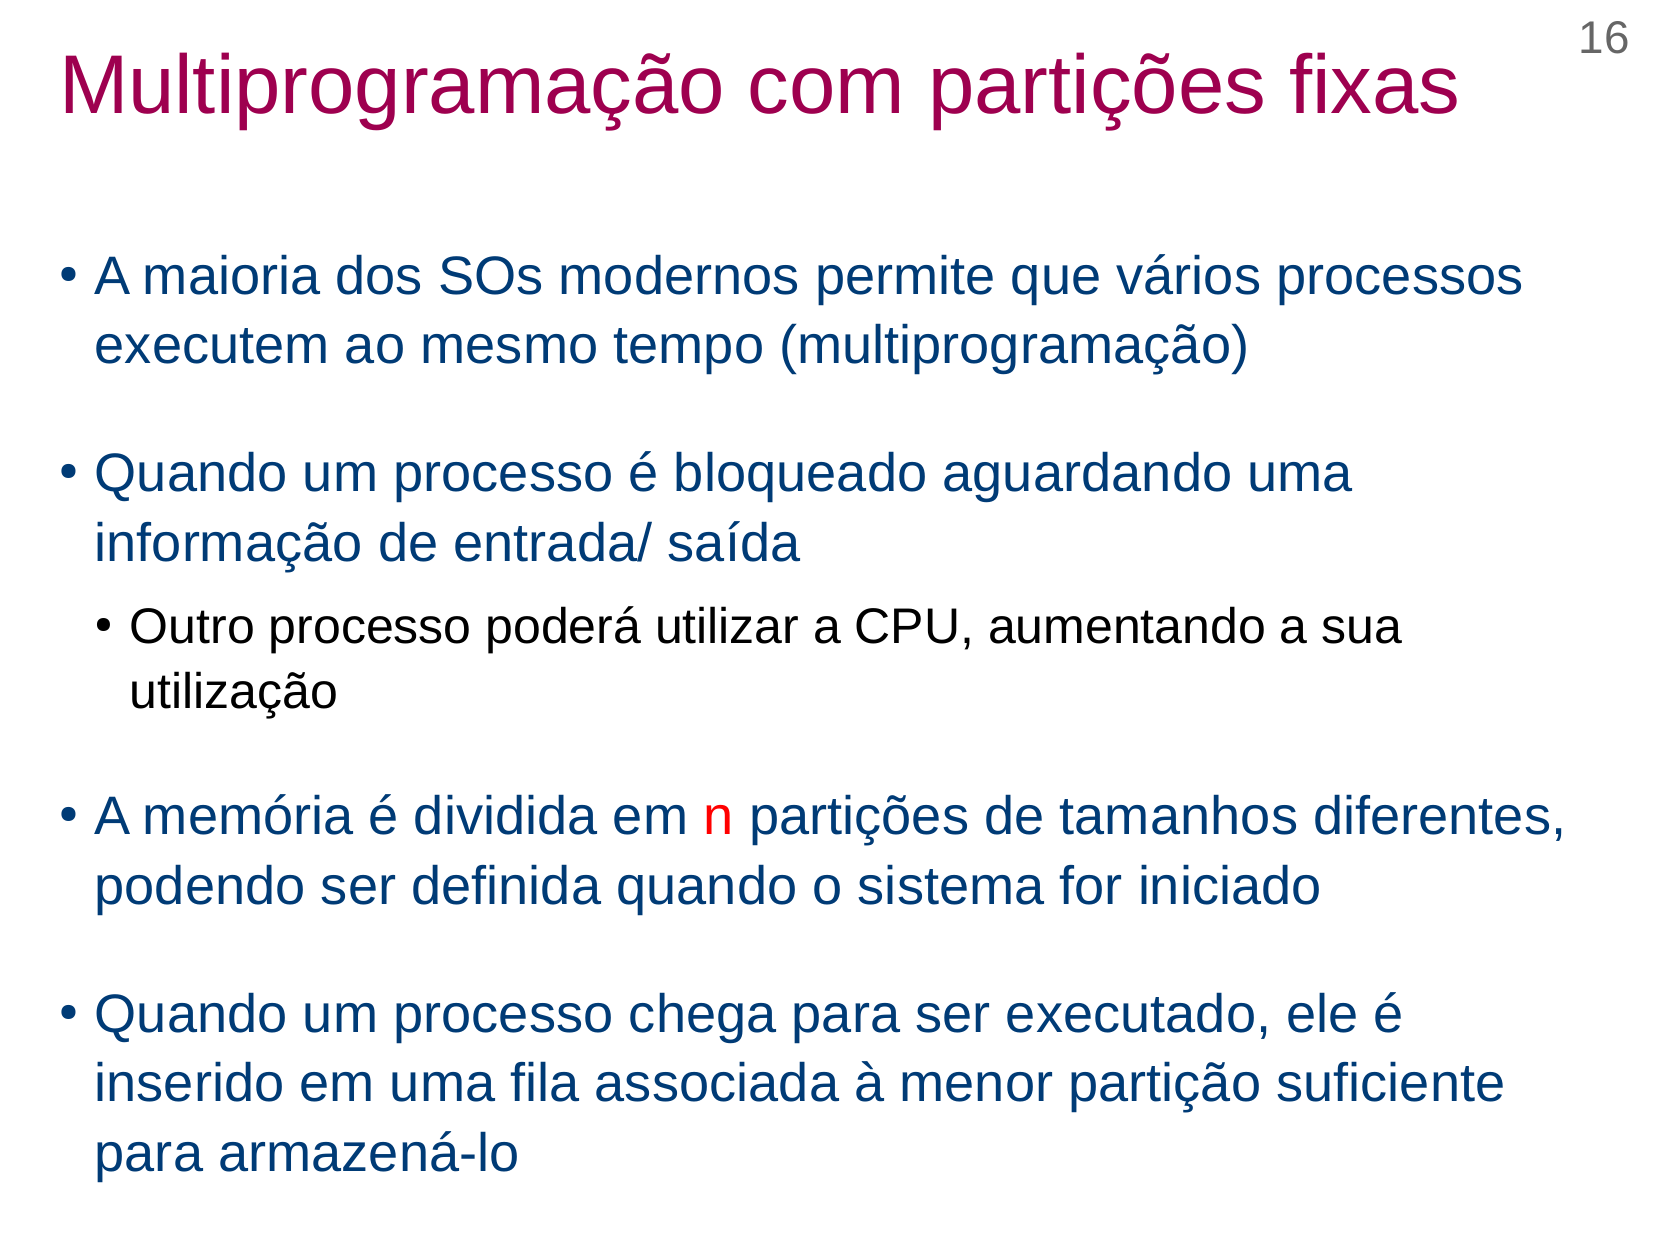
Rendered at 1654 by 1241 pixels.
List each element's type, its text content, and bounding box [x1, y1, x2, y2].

title Multiprogramação com partições fixas [59, 29, 1595, 148]
list A maioria dos SOs modernos permite que vários processos executem ao mesmo tempo (multiprogramação) Quando um processo é bloqueado aguardando uma informação de entrada/ saída Outro processo poderá utilizar a CPU, aumentando a sua utilização A memória é dividida em n partições de tamanhos diferentes, podendo ser definida quando o sistema for iniciado Quando um processo chega para ser executado, ele é inserido em uma fila associada à menor partição suficiente para armazená-lo [59, 236, 1595, 1211]
